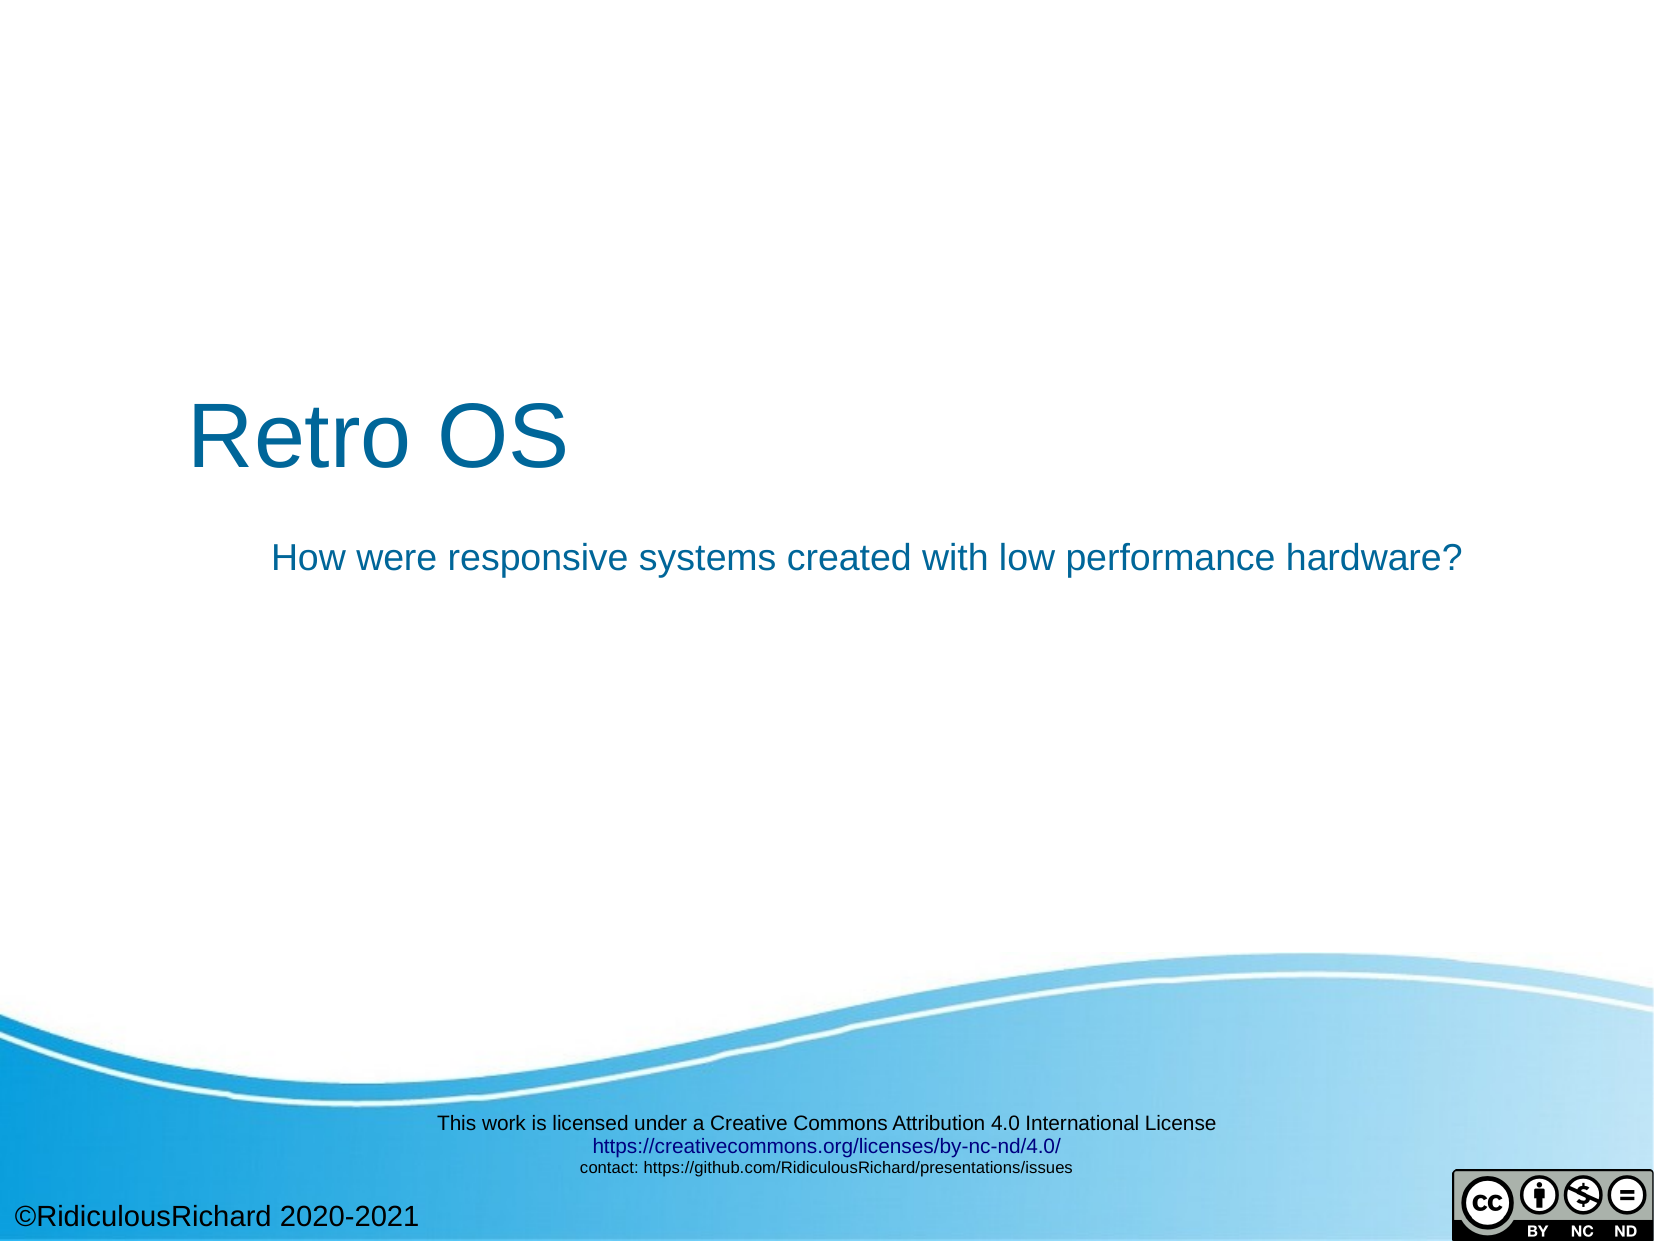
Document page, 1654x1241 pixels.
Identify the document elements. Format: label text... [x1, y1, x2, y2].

picture [0, 952, 1654, 1241]
title Retro OS How were responsive systems created with low performance hardware? [0, 384, 1489, 592]
picture [69, 1212, 75, 1220]
